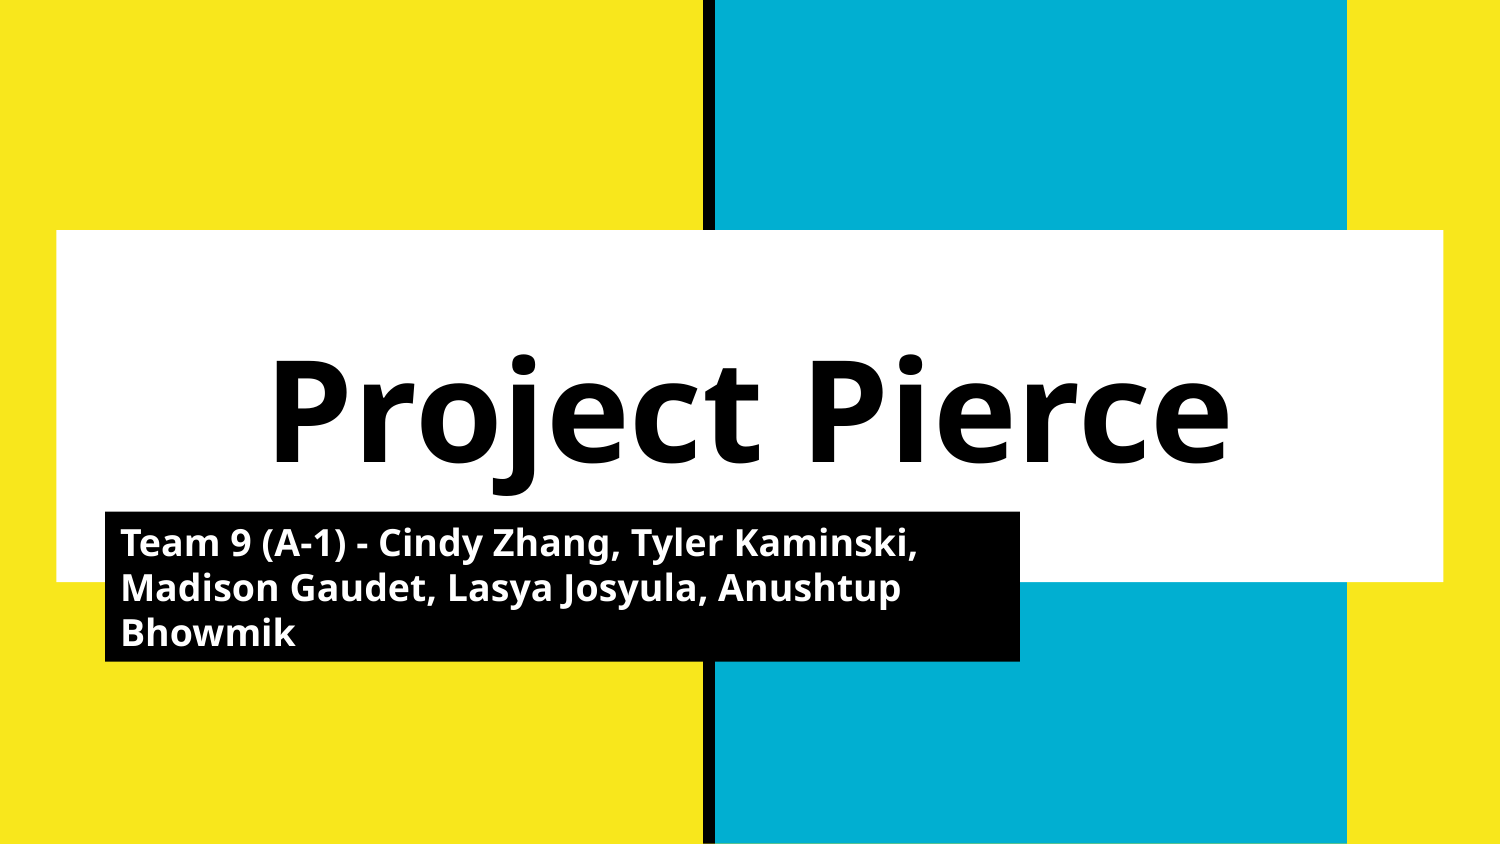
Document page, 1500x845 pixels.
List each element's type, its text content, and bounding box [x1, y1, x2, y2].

text_box Team 9 (A-1) - Cindy Zhang, Tyler Kaminski, Madison Gaudet, Lasya Josyula, Anushtup Bhowmik [105, 511, 1020, 662]
text_box Project Pierce [56, 230, 1444, 583]
